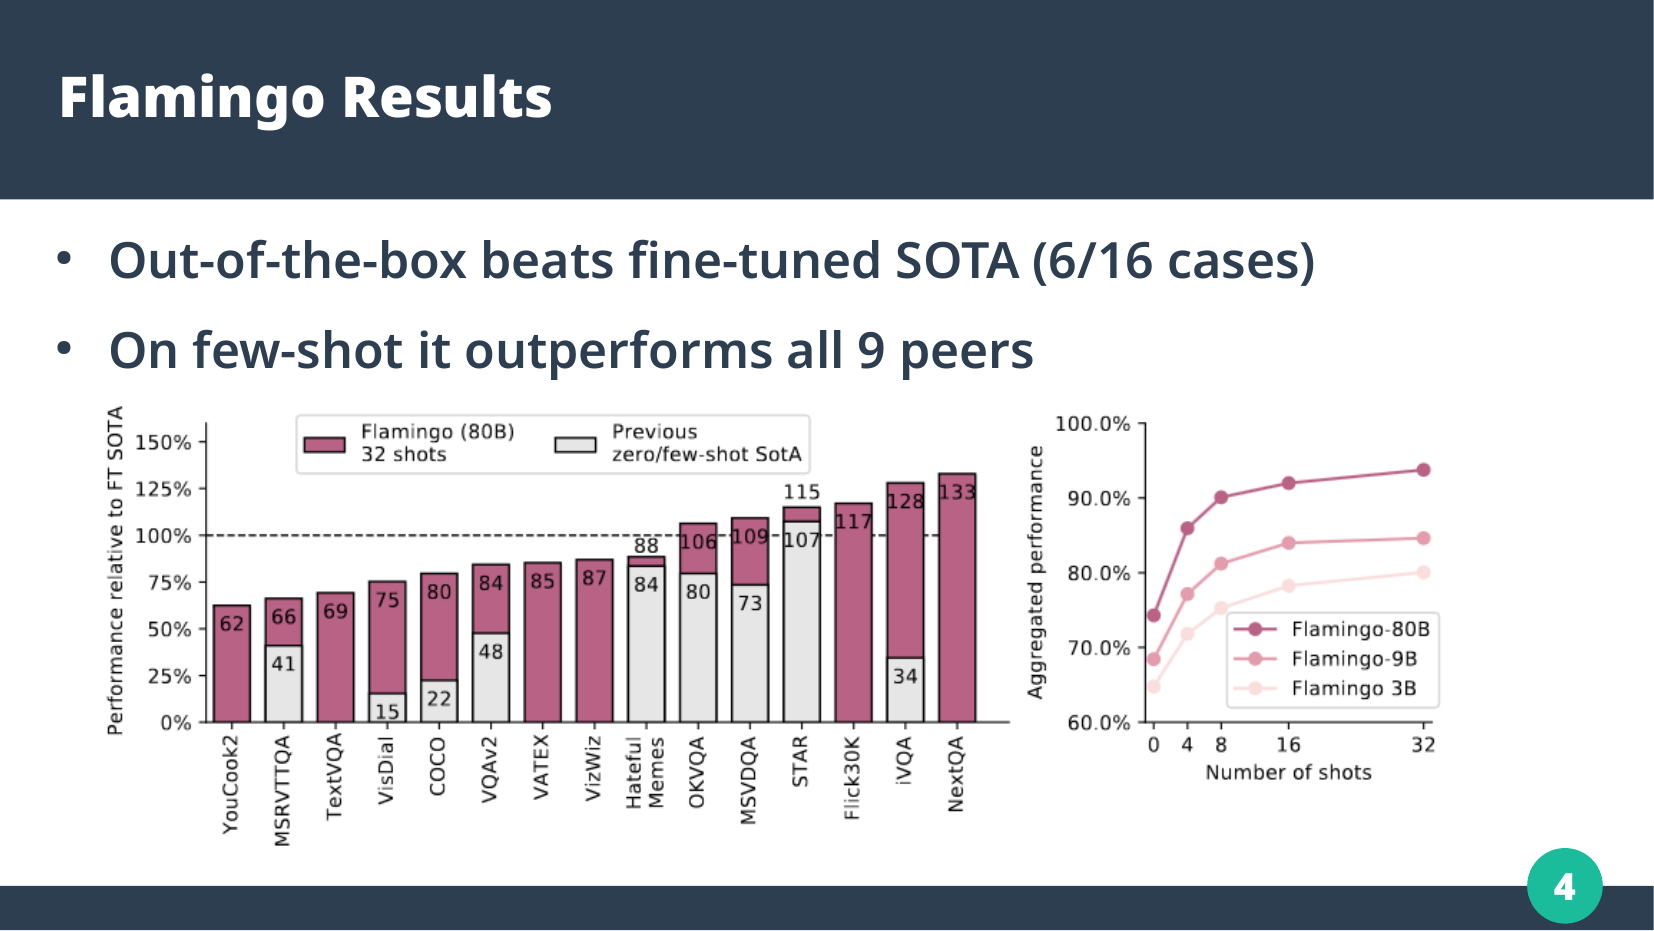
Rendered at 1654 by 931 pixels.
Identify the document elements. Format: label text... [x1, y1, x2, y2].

list Out-of-the-box beats fine-tuned SOTA (6/16 cases) On few-shot it outperforms all 9 peers [37, 225, 1538, 451]
title Flamingo Results [59, 37, 1595, 155]
picture [98, 398, 1463, 863]
